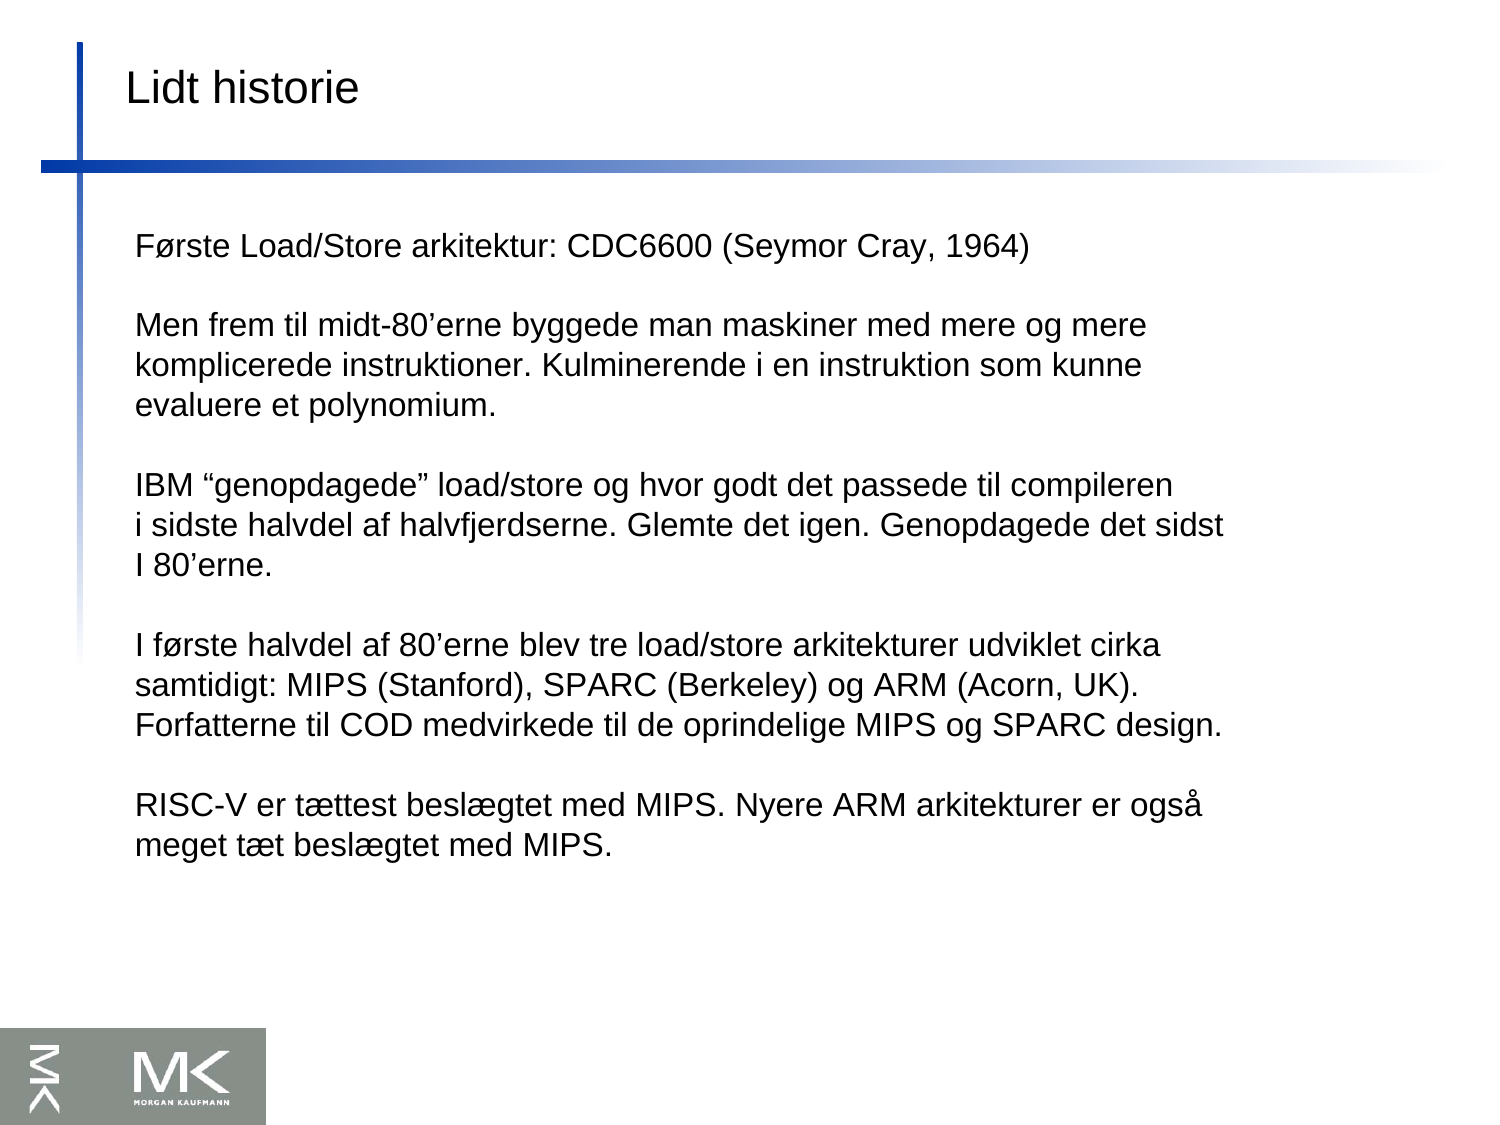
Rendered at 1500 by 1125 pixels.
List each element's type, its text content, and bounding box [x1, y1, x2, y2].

text_box Lidt historie [110, 50, 376, 121]
text_box Første Load/Store arkitektur: CDC6600 (Seymor Cray, 1964) Men frem til midt-80’erne byggede man maskiner med mere og mere komplicerede instruktioner. Kulminerende i en instruktion som kunne evaluere et polynomium. IBM “genopdagede” load/store og hvor godt det passede til compileren i sidste halvdel af halvfjerdserne. Glemte det igen. Genopdagede det sidst I 80’erne. I første halvdel af 80’erne blev tre load/store arkitekturer udviklet cirka samtidigt: MIPS (Stanford), SPARC (Berkeley) og ARM (Acorn, UK). Forfatterne til COD medvirkede til de oprindelige MIPS og SPARC design. RISC-V er tættest beslægtet med MIPS. Nyere ARM arkitekturer er også meget tæt beslægtet med MIPS. [120, 216, 1241, 871]
picture [0, 1028, 266, 1125]
